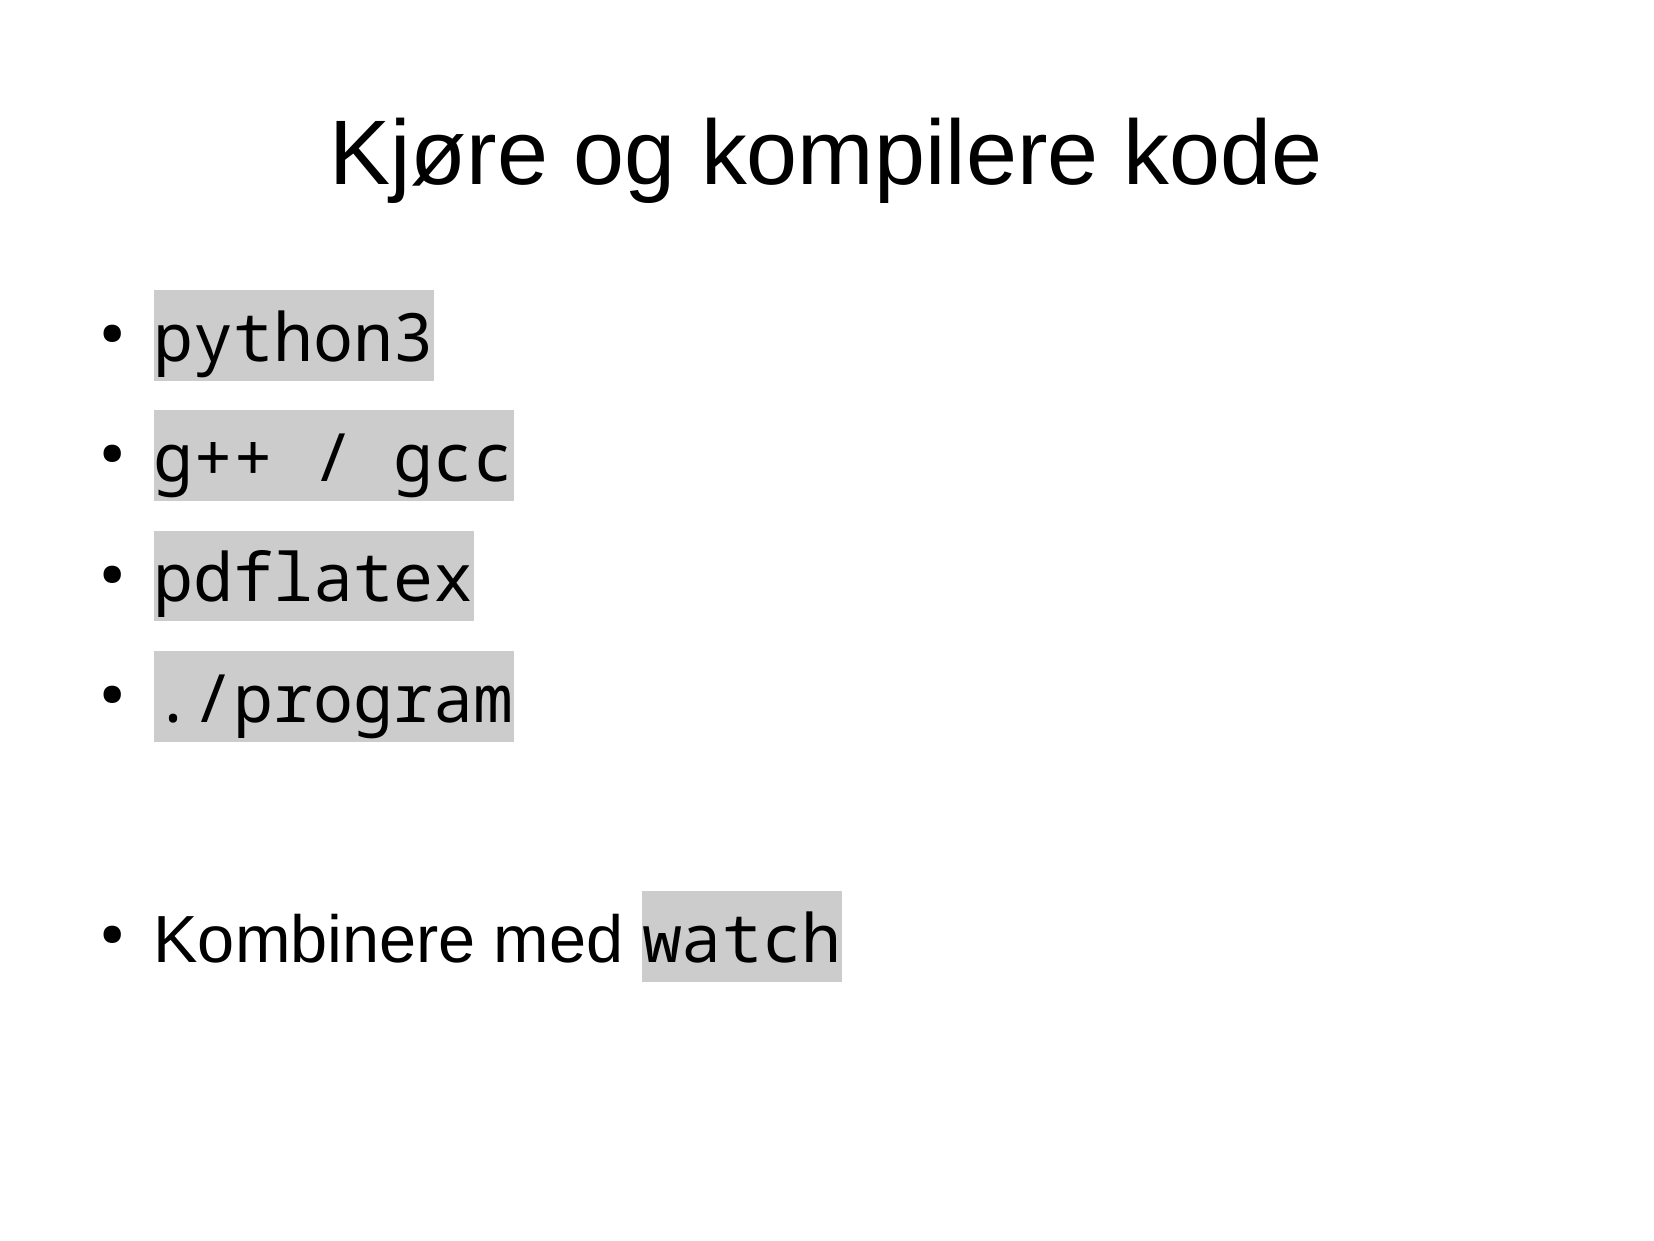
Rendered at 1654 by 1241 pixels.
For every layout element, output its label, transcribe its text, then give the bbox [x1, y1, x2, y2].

list python3 g++ / gcc pdflatex ./program Kombinere med watch [82, 290, 1571, 1010]
title Kjøre og kompilere kode [82, 49, 1571, 257]
